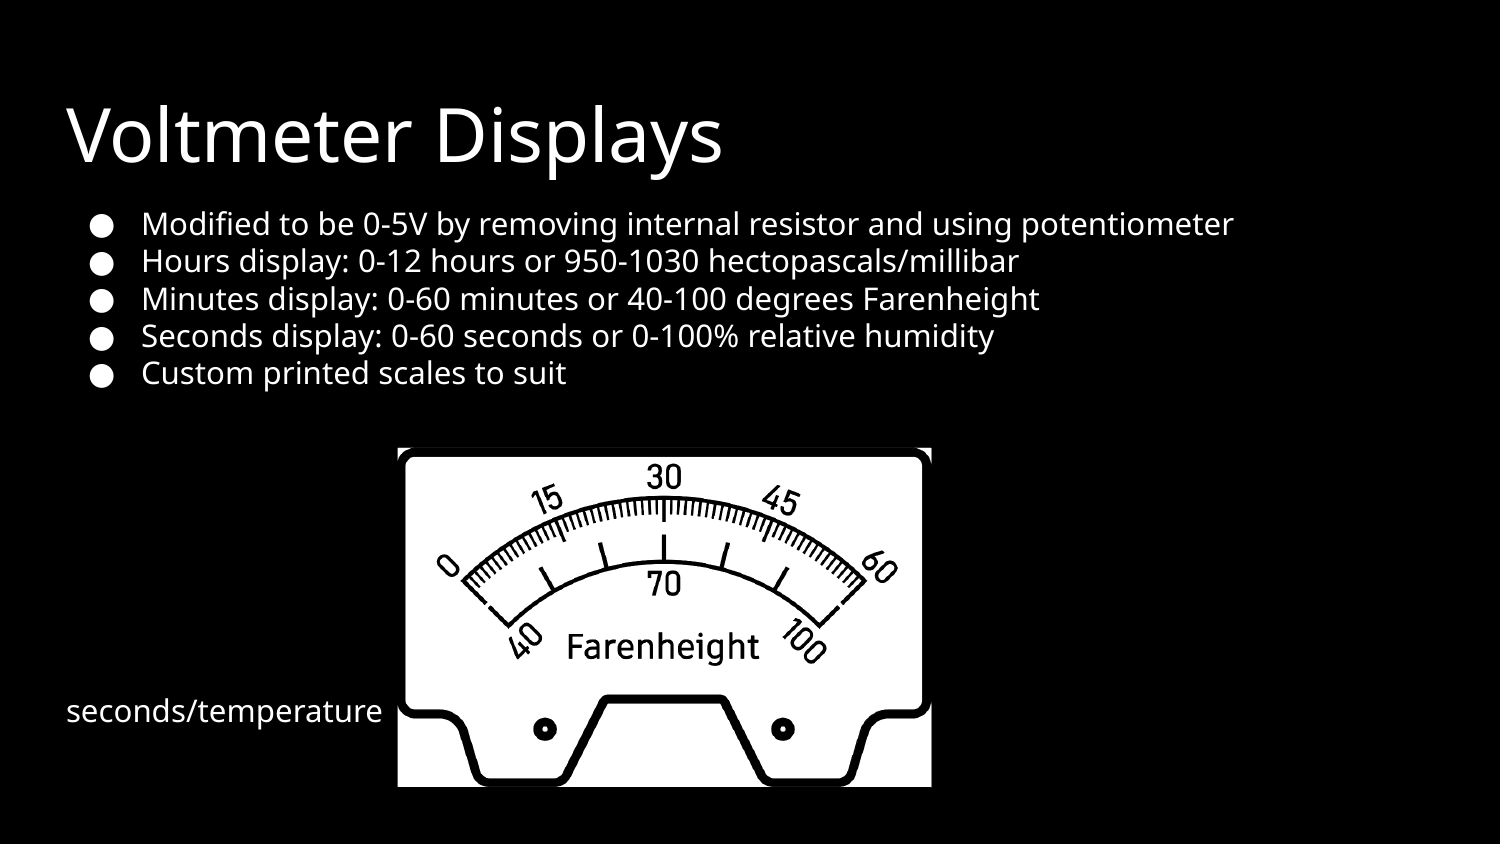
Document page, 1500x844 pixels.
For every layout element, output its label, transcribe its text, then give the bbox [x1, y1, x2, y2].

list Modified to be 0-5V by removing internal resistor and using potentiometer Hours display: 0-12 hours or 950-1030 hectopascals/millibar Minutes display: 0-60 minutes or 40-100 degrees Farenheight Seconds display: 0-60 seconds or 0-100% relative humidity Custom printed scales to suit seconds/temperature [51, 189, 1449, 750]
picture [397, 442, 932, 795]
title Voltmeter Displays [51, 72, 1449, 167]
